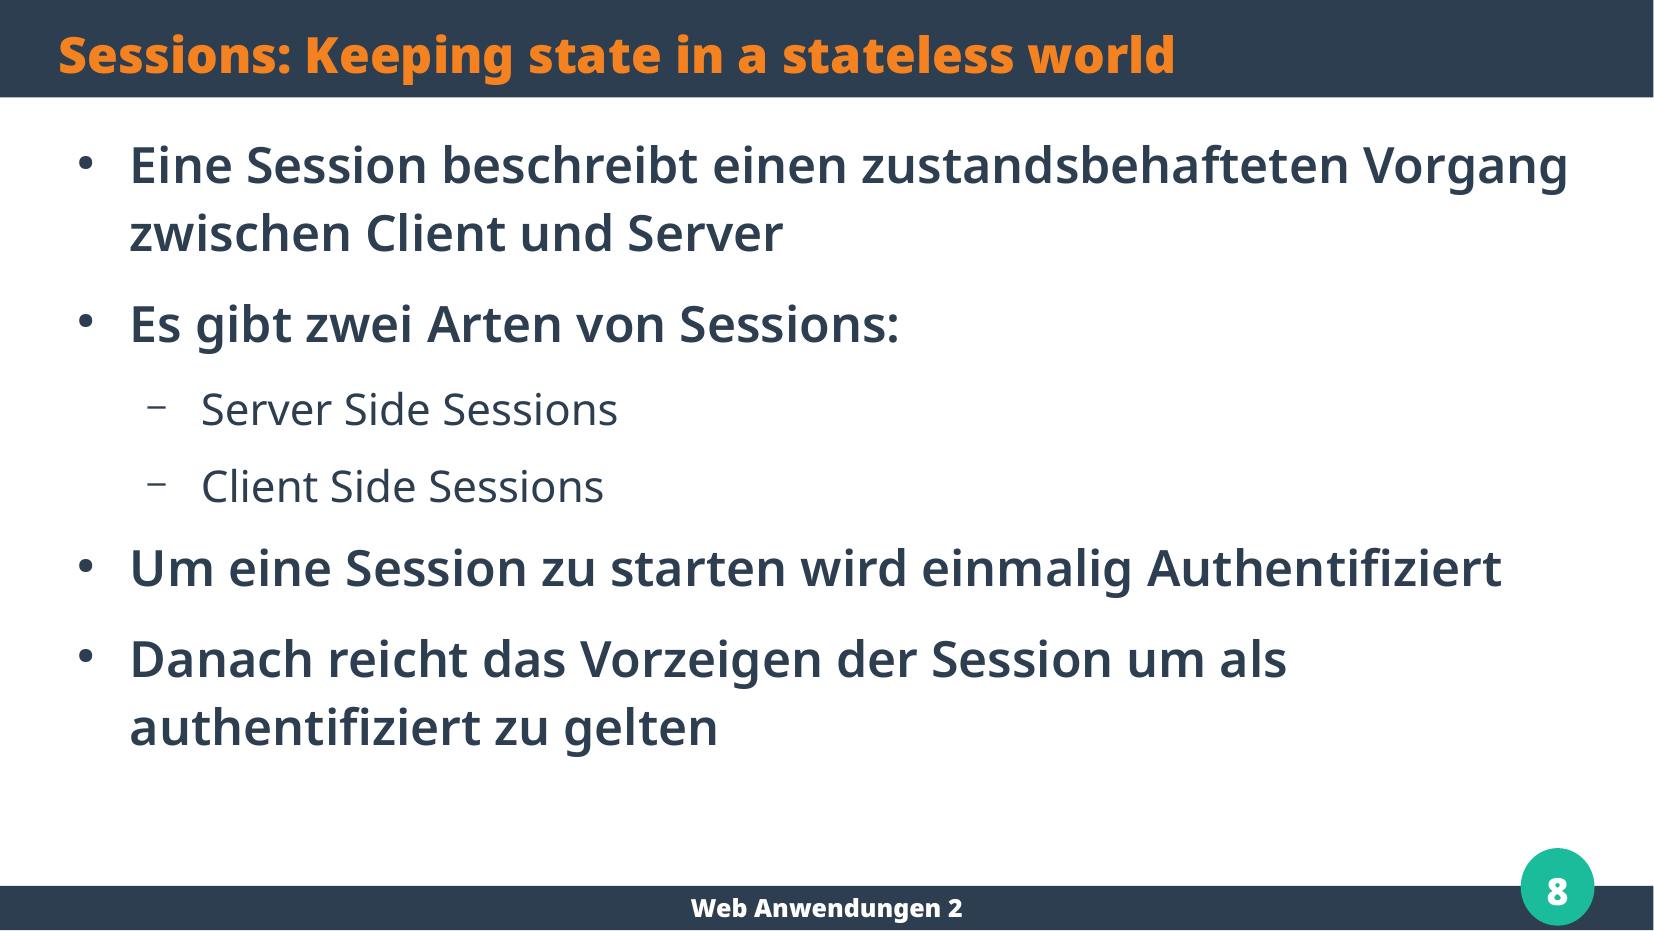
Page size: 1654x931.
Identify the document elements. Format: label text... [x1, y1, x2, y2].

title Sessions: Keeping state in a stateless world [59, 8, 1595, 89]
list Eine Session beschreibt einen zustandsbehafteten Vorgang zwischen Client und Server Es gibt zwei Arten von Sessions: Server Side Sessions Client Side Sessions Um eine Session zu starten wird einmalig Authentifiziert Danach reicht das Vorzeigen der Session um als authentifiziert zu gelten [59, 129, 1595, 864]
